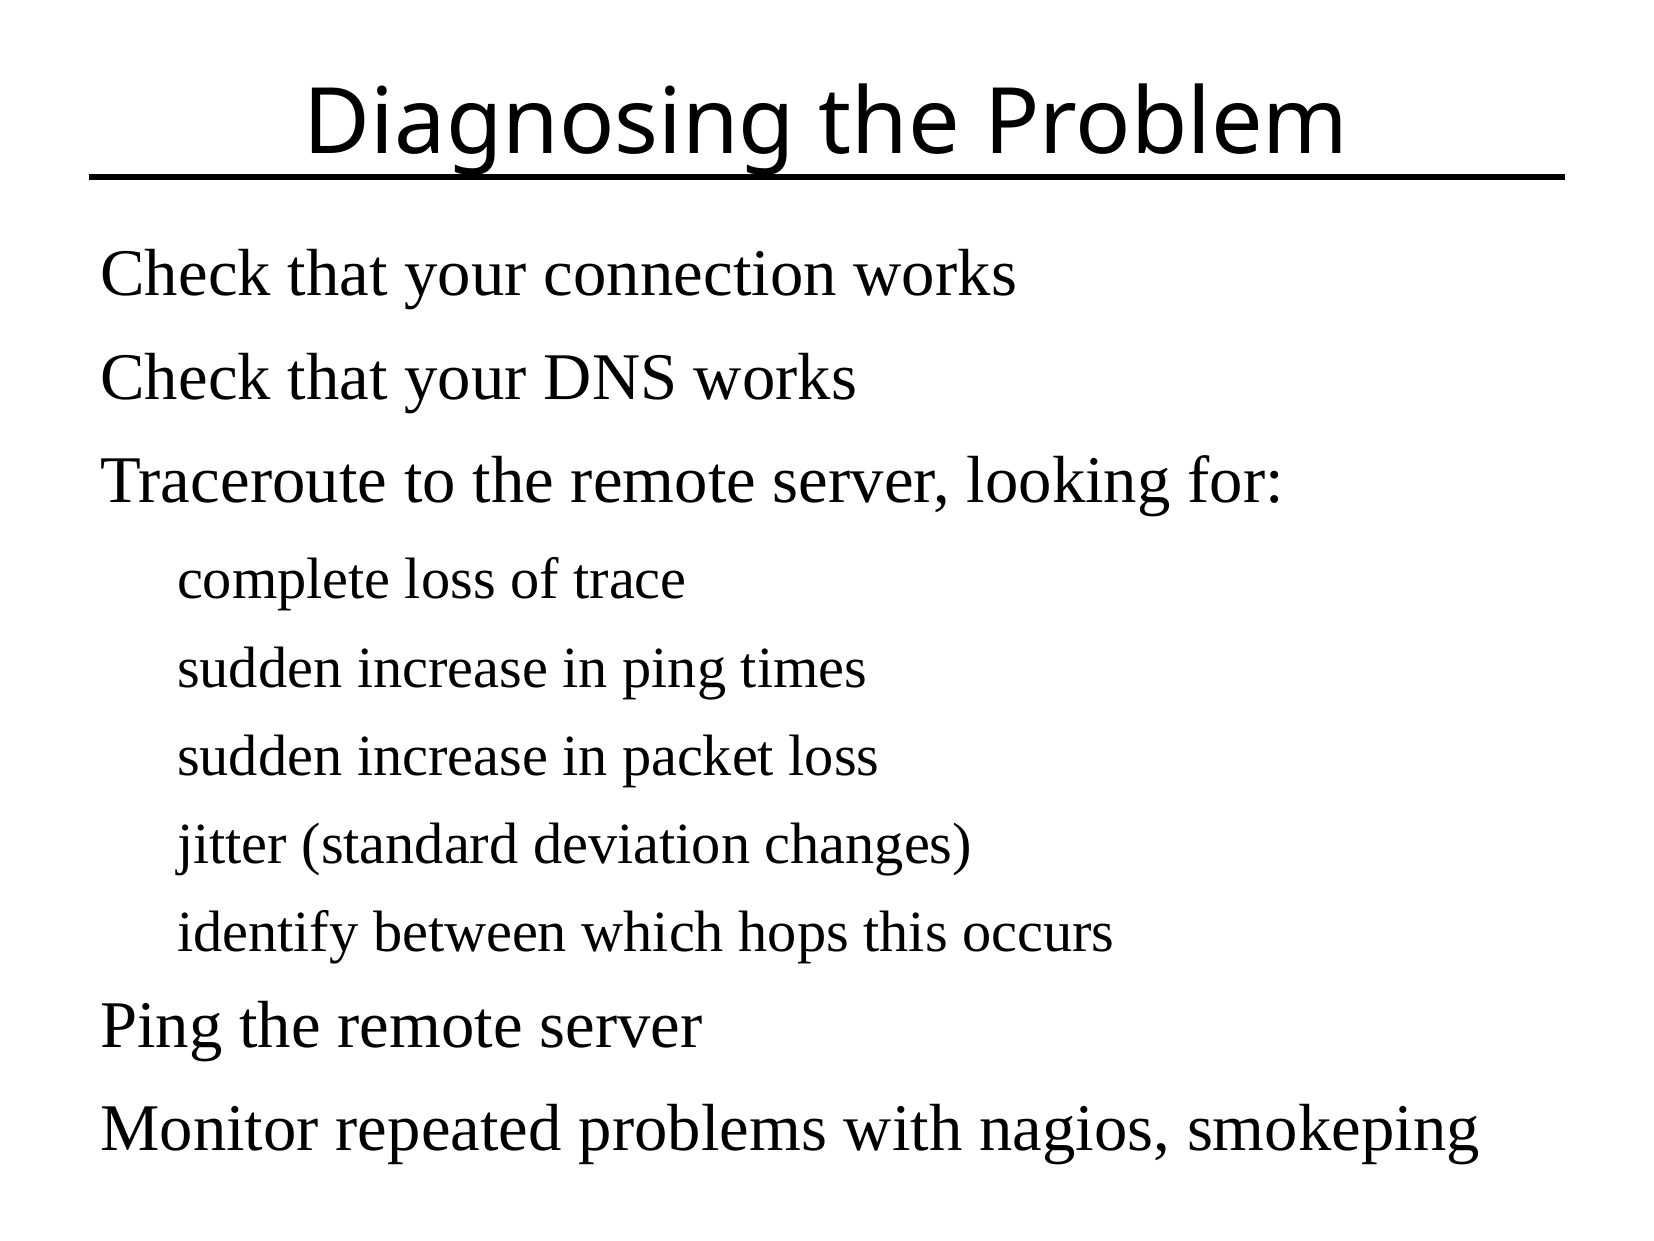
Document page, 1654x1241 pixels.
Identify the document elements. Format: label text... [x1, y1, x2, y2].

list Check that your connection works Check that your DNS works Traceroute to the remote server, looking for: complete loss of trace sudden increase in ping times sudden increase in packet loss jitter (standard deviation changes) identify between which hops this occurs Ping the remote server Monitor repeated problems with nagios, smokeping [82, 236, 1571, 1166]
title Diagnosing the Problem [82, 36, 1571, 200]
